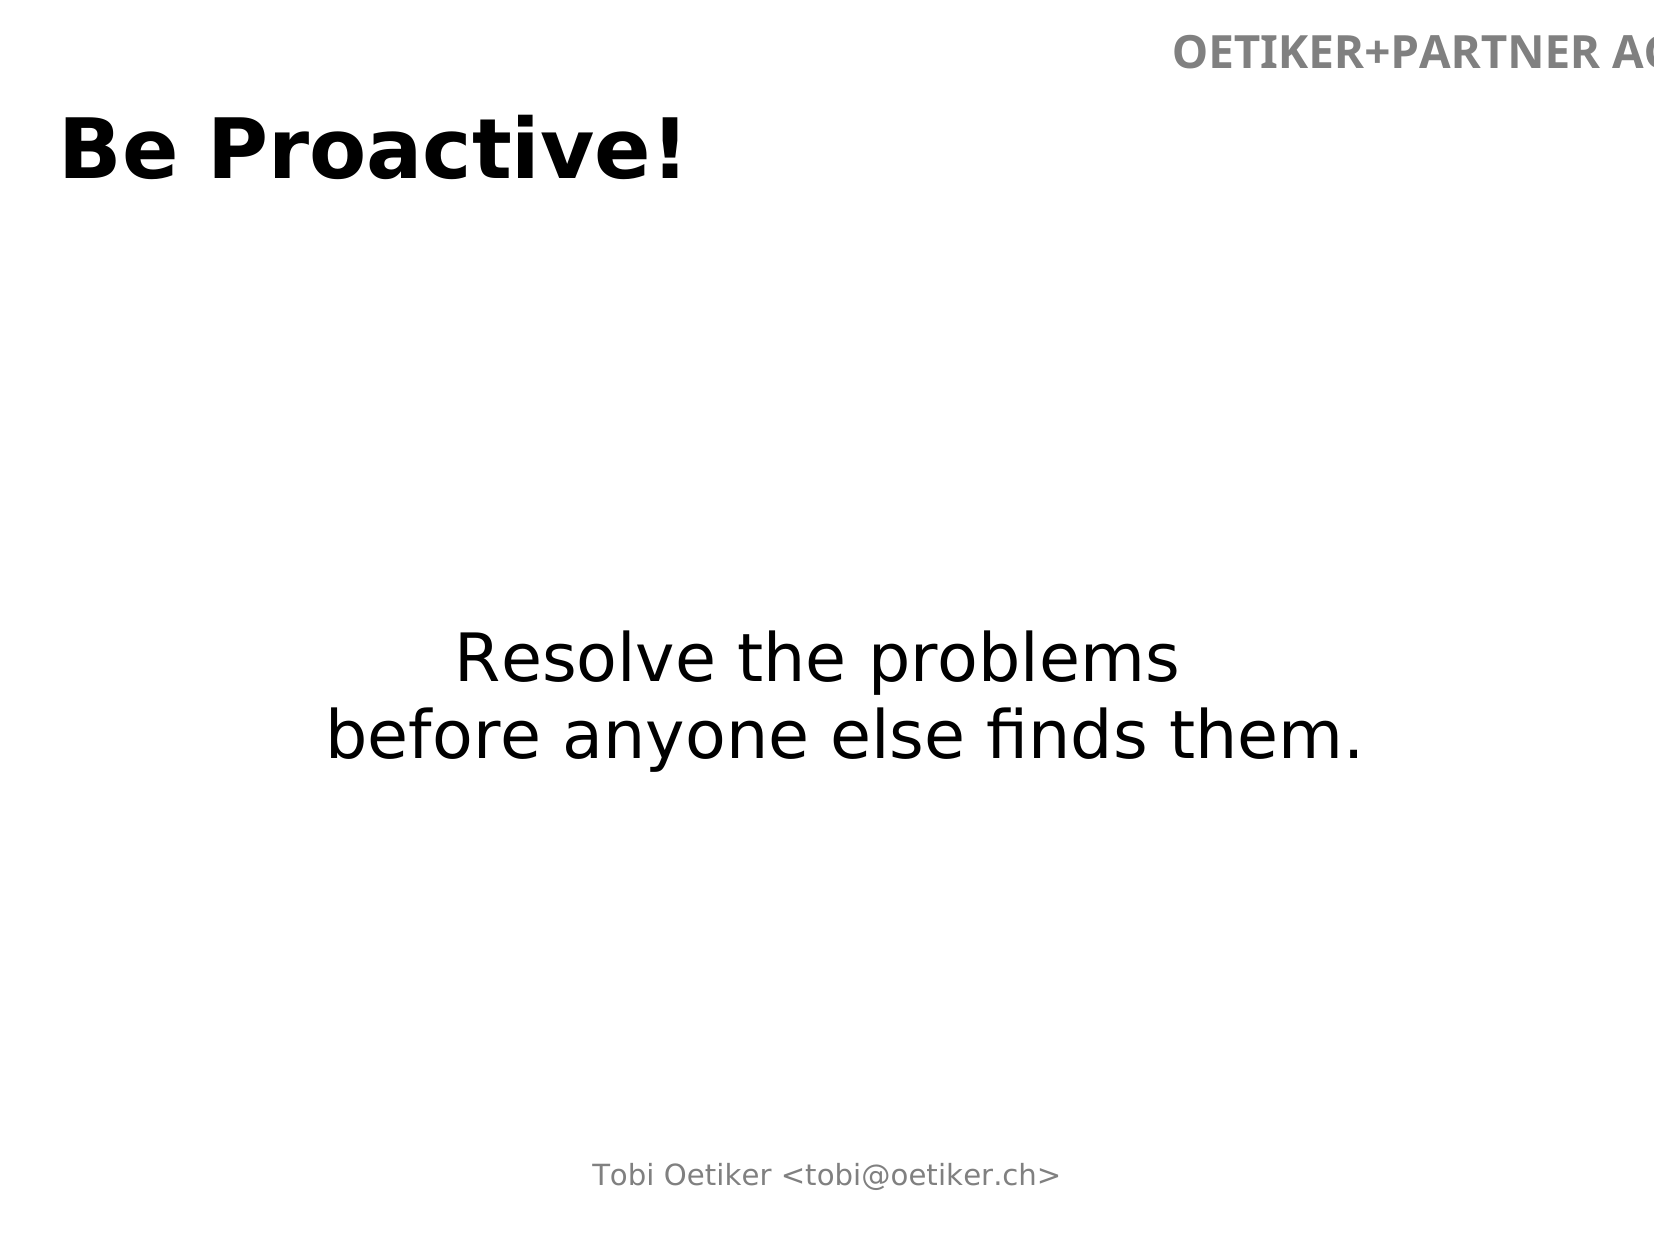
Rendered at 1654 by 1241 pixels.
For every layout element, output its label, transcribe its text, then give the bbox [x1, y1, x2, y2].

title Be Proactive! [59, 75, 1607, 225]
subtitle Resolve the problems before anyone else finds them. [50, 295, 1571, 1099]
